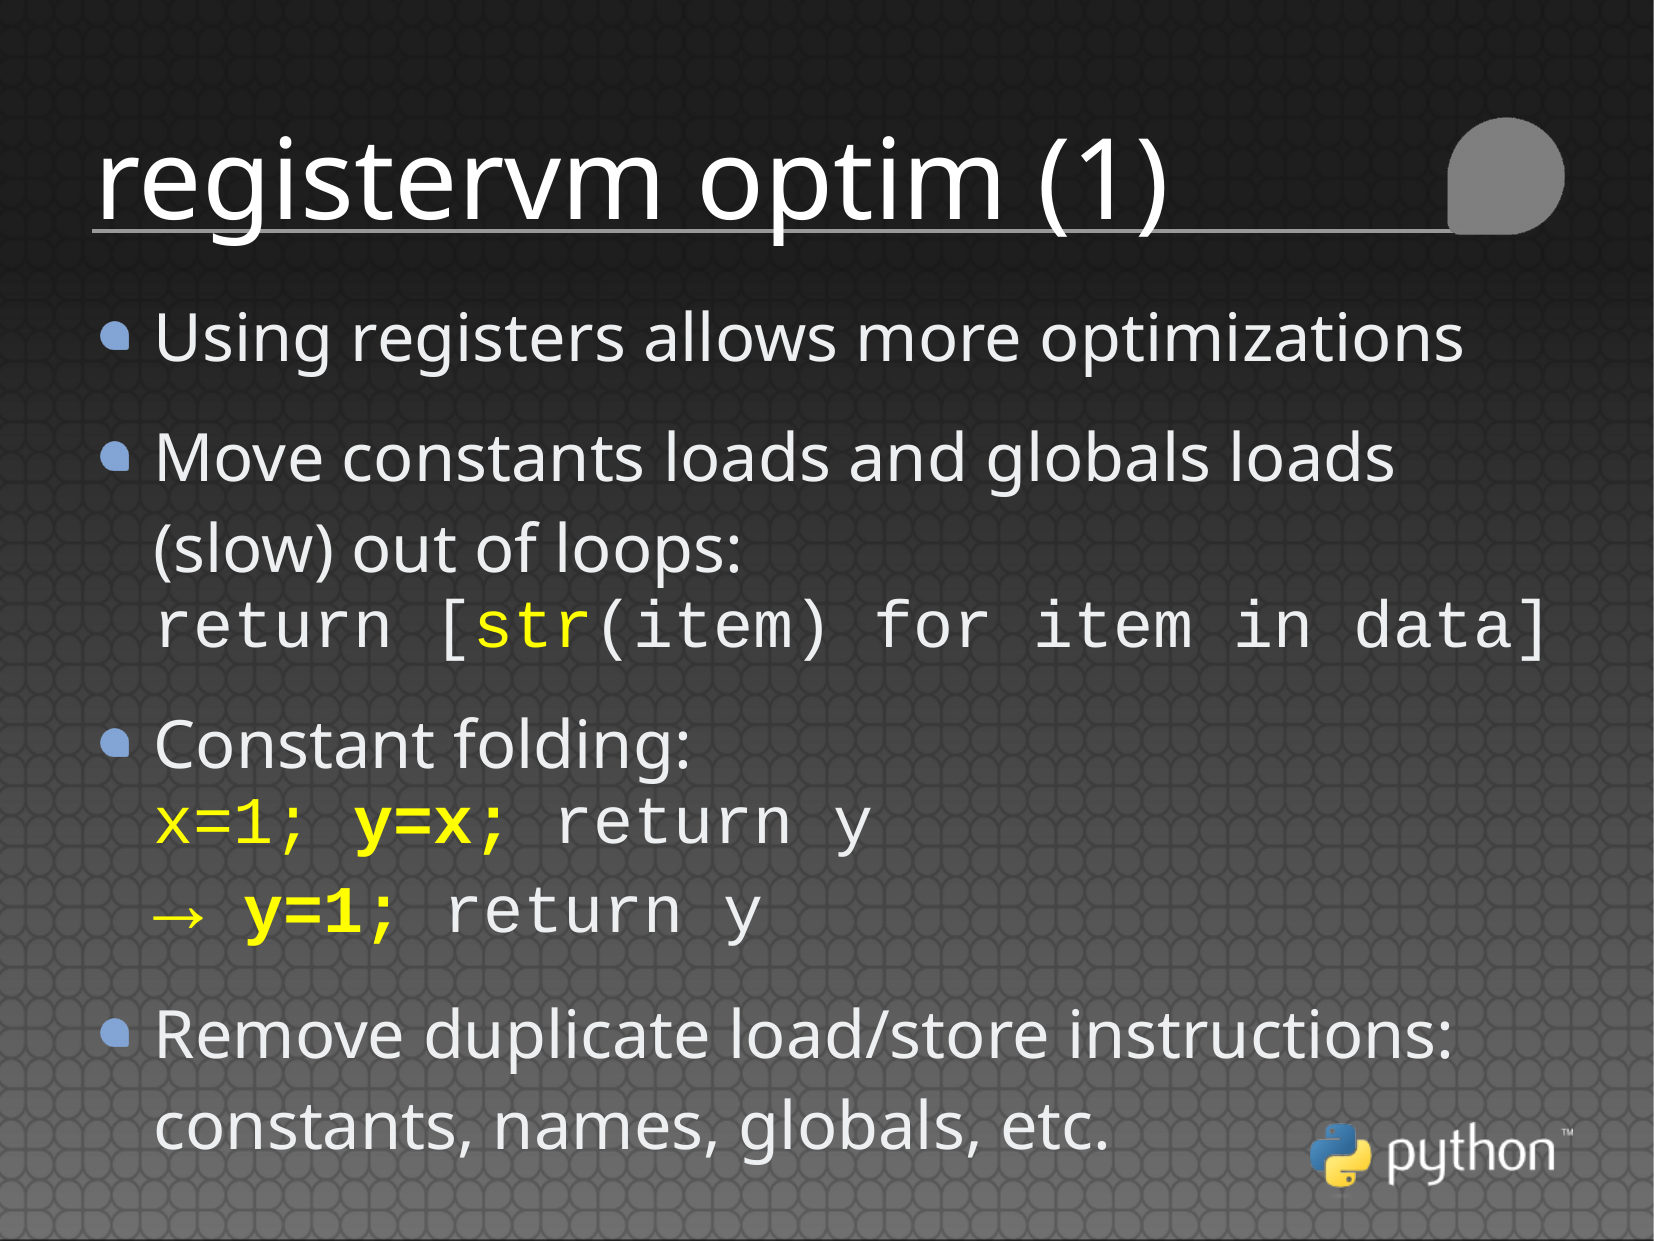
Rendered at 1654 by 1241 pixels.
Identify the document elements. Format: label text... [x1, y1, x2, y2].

title registervm optim (1) [94, 100, 1507, 251]
list Using registers allows more optimizations Move constants loads and globals loads (slow) out of loops: return [str(item) for item in data] Constant folding: x=1; y=x; return y → y=1; return y Remove duplicate load/store instructions: constants, names, globals, etc. [82, 290, 1571, 1094]
picture [0, 0, 1654, 1241]
